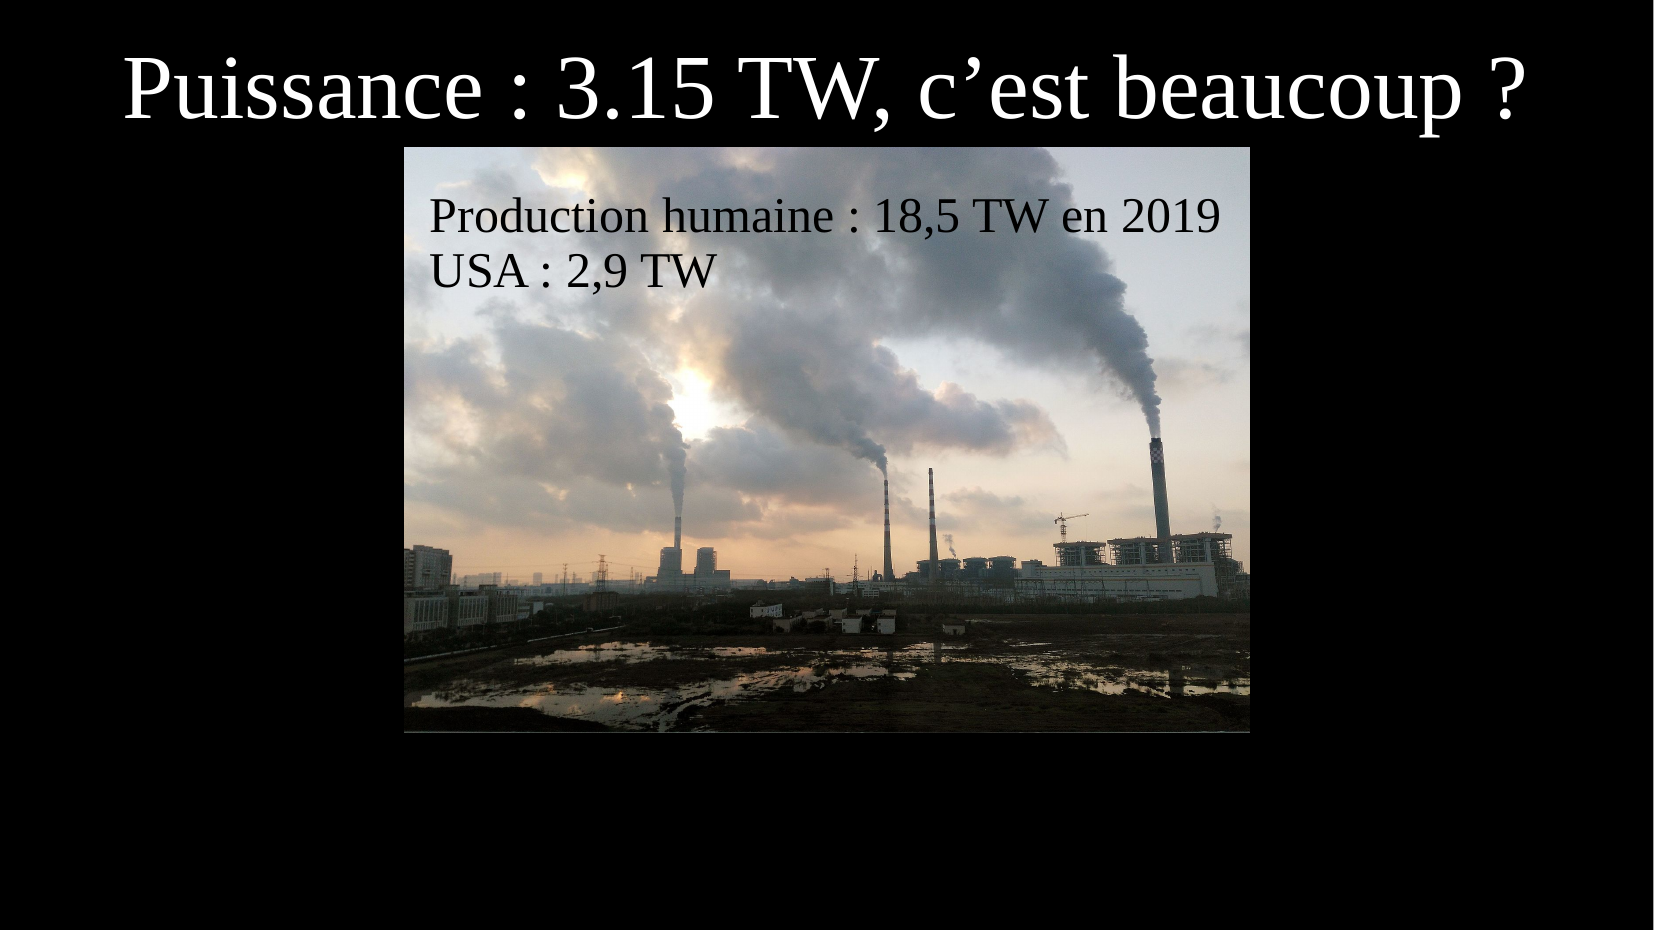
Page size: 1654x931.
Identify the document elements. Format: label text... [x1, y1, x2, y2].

title Puissance : 3.15 TW, c’est beaucoup ? [82, 9, 1571, 166]
picture [404, 147, 1250, 733]
text_box Production humaine : 18,5 TW en 2019 USA : 2,9 TW [415, 180, 1239, 376]
